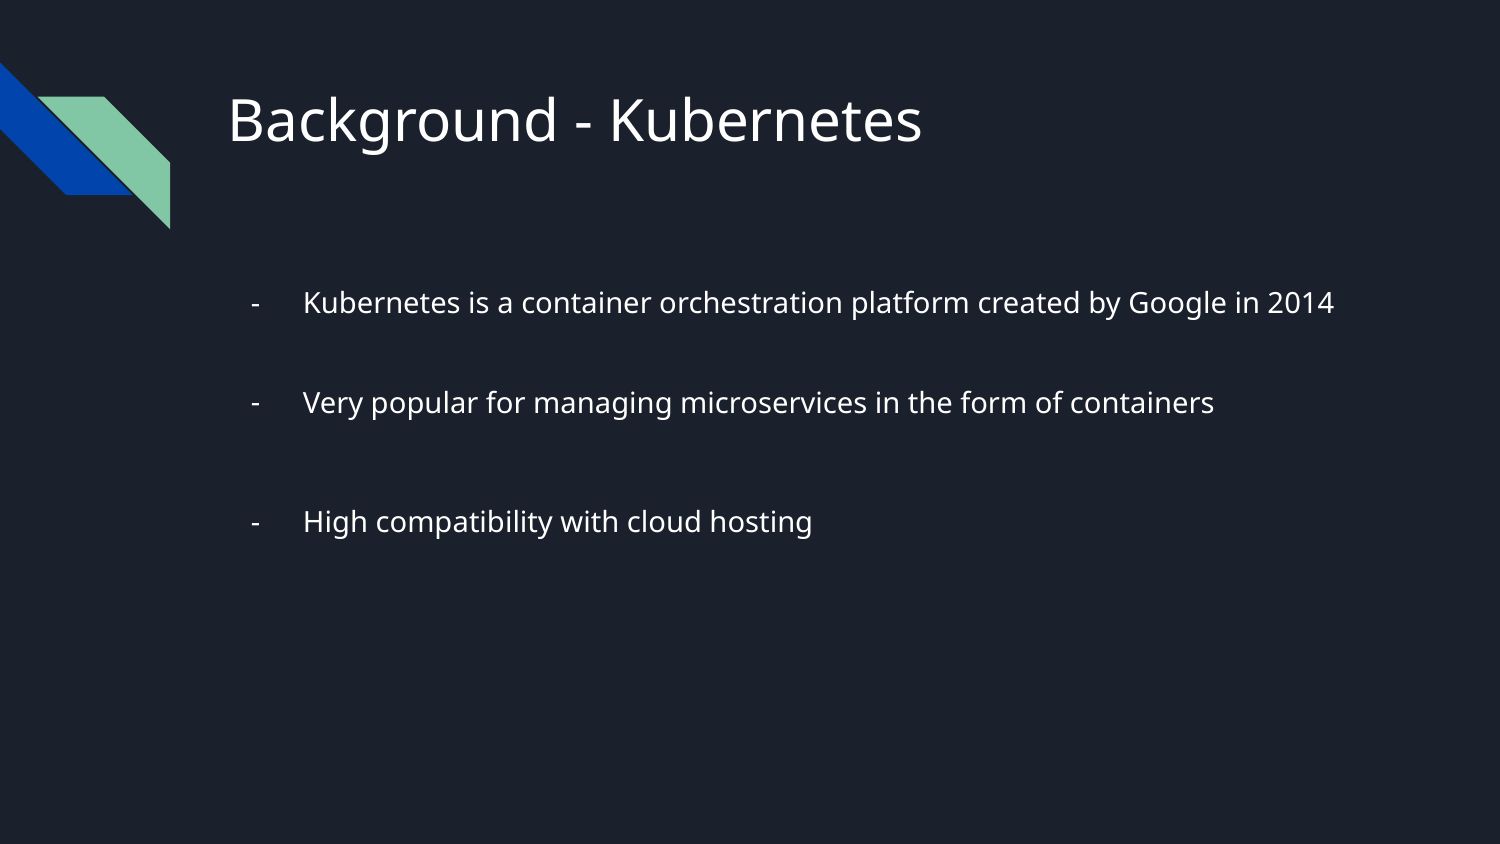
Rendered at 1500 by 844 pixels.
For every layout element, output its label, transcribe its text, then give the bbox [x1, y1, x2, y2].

list Kubernetes is a container orchestration platform created by Google in 2014 Very popular for managing microservices in the form of containers High compatibility with cloud hosting [212, 247, 1368, 726]
title Background - Kubernetes [212, 64, 1368, 215]
